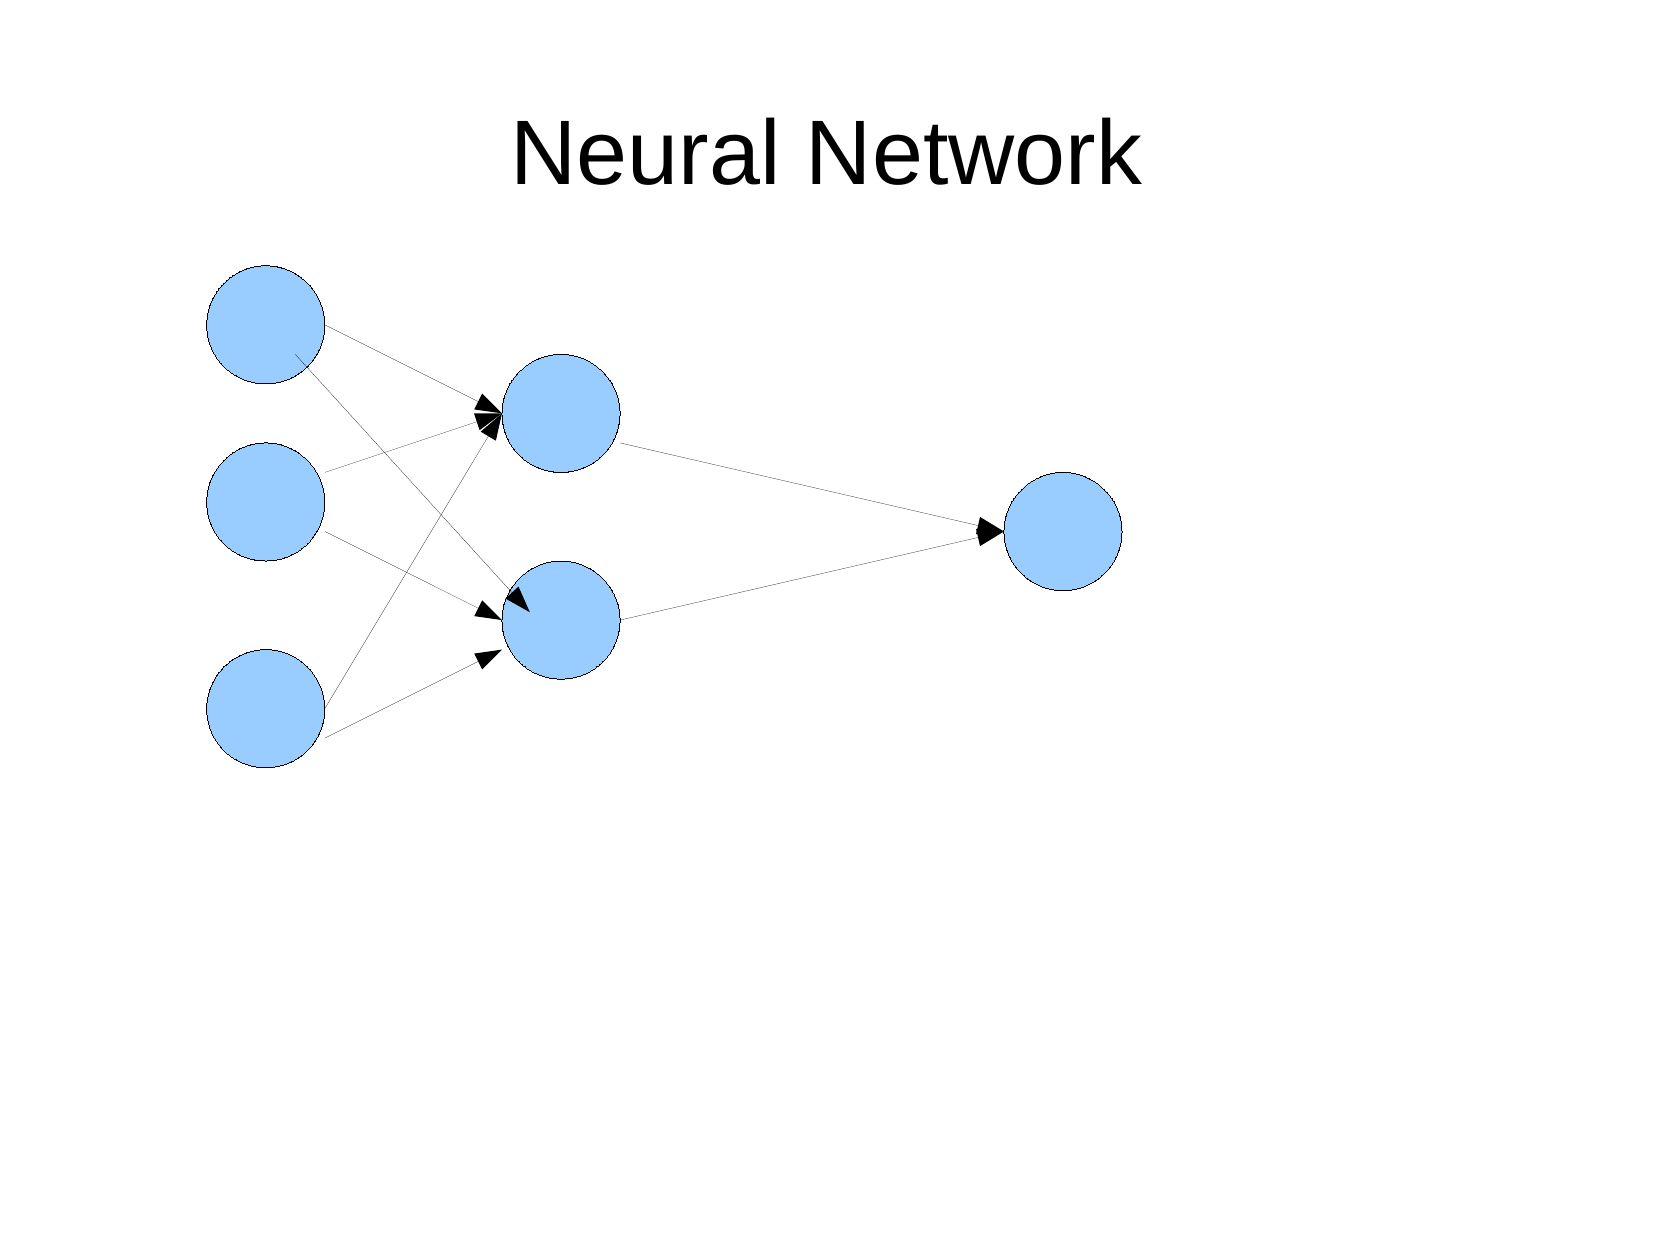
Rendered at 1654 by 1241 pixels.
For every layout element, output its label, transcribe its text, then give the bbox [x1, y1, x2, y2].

text_box [206, 442, 325, 562]
title Neural Network [82, 49, 1571, 257]
text_box [502, 354, 621, 473]
text_box [206, 265, 325, 384]
text_box [206, 649, 325, 768]
text_box [501, 561, 621, 680]
text_box [1003, 472, 1123, 591]
